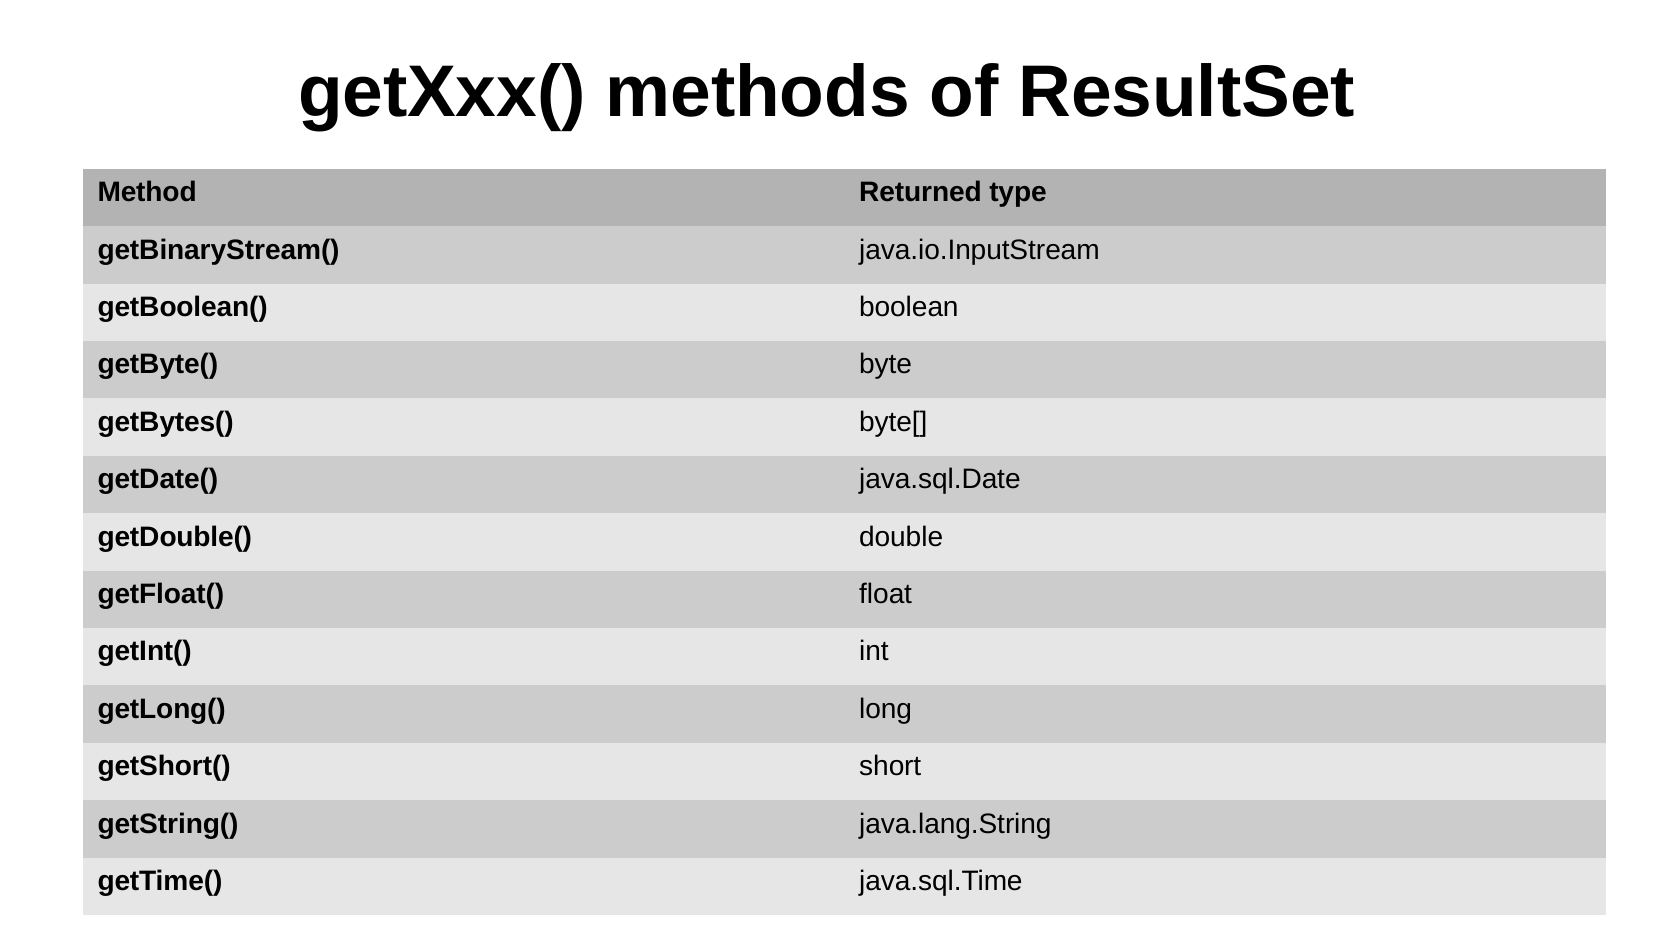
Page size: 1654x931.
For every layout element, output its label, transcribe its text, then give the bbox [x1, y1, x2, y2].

table_cell int [844, 628, 1606, 685]
table_cell java.sql.Time [844, 858, 1606, 915]
table_cell boolean [844, 284, 1606, 341]
table_cell getString() [83, 800, 844, 858]
table_cell getShort() [83, 743, 844, 800]
table_cell getBinaryStream() [83, 226, 844, 284]
table_cell long [844, 685, 1606, 743]
title getXxx() methods of ResultSet [82, 37, 1571, 147]
table_cell getFloat() [83, 571, 844, 628]
table_cell byte [844, 341, 1606, 398]
table_cell short [844, 743, 1606, 800]
table_header Method [83, 169, 844, 226]
table_header Returned type [844, 169, 1606, 226]
table_cell getInt() [83, 628, 844, 685]
table_cell float [844, 571, 1606, 628]
table_cell getDouble() [83, 513, 844, 571]
table_cell getBoolean() [83, 284, 844, 341]
table_cell getLong() [83, 685, 844, 743]
table_cell java.sql.Date [844, 456, 1606, 513]
table_cell byte[] [844, 398, 1606, 456]
table_cell getByte() [83, 341, 844, 398]
table_cell java.lang.String [844, 800, 1606, 858]
table_cell getTime() [83, 858, 844, 915]
table_cell double [844, 513, 1606, 571]
table_cell java.io.InputStream [844, 226, 1606, 284]
table_cell getDate() [83, 456, 844, 513]
table_cell getBytes() [83, 398, 844, 456]
